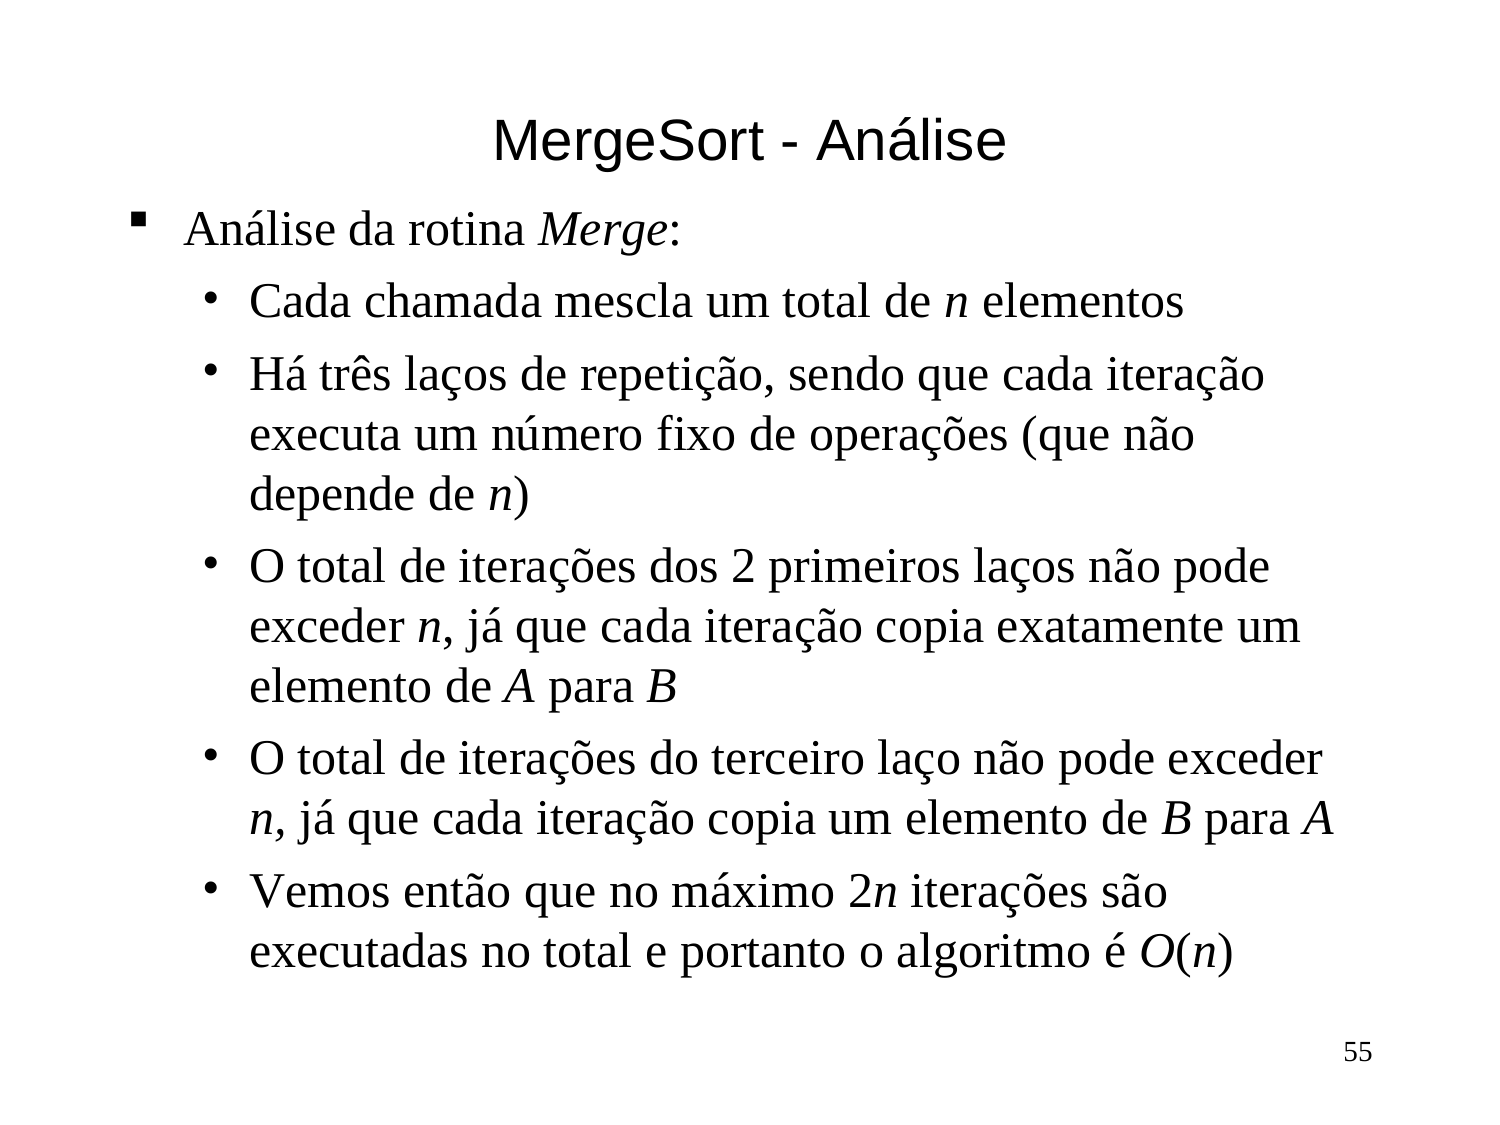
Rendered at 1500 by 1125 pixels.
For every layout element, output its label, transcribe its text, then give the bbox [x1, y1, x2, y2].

title MergeSort - Análise [112, 99, 1388, 175]
list Análise da rotina Merge: Cada chamada mescla um total de n elementos Há três laços de repetição, sendo que cada iteração executa um número fixo de operações (que não depende de n) O total de iterações dos 2 primeiros laços não pode exceder n, já que cada iteração copia exatamente um elemento de A para B O total de iterações do terceiro laço não pode exceder n, já que cada iteração copia um elemento de B para A Vemos então que no máximo 2n iterações são executadas no total e portanto o algoritmo é O(n) [112, 187, 1388, 1000]
